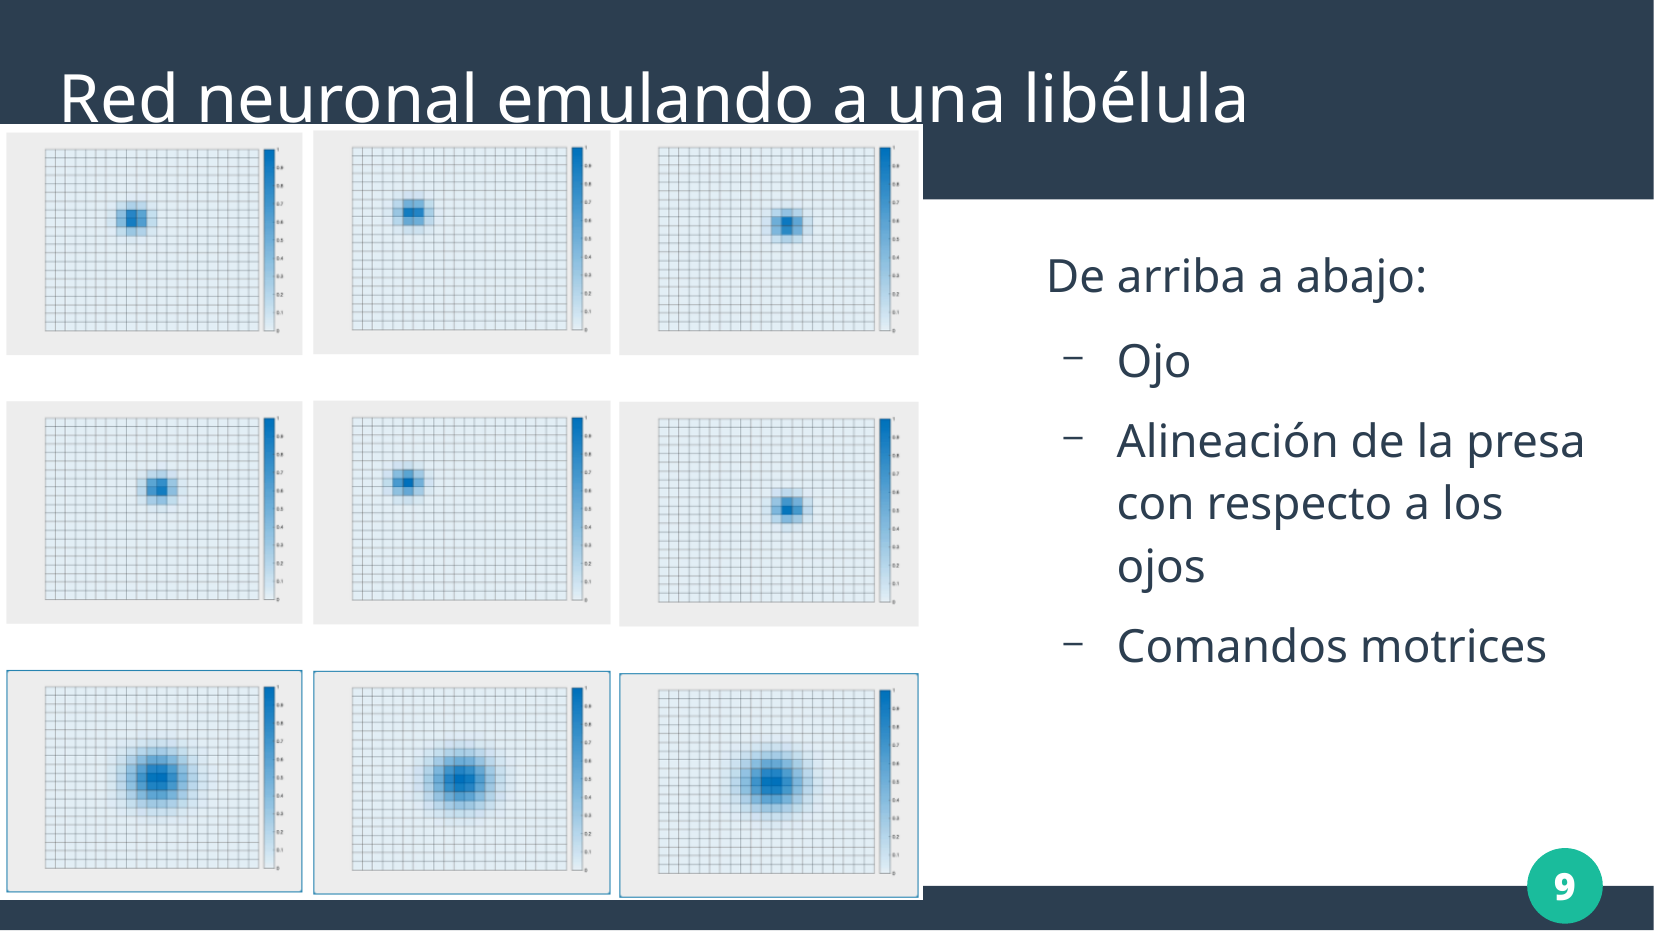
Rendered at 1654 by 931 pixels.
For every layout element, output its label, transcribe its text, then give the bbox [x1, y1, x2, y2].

list De arriba a abajo: Ojo Alineación de la presa con respecto a los ojos Comandos motrices [975, 243, 1595, 864]
picture [0, 124, 923, 901]
title Red neuronal emulando a una libélula [59, 37, 1595, 156]
